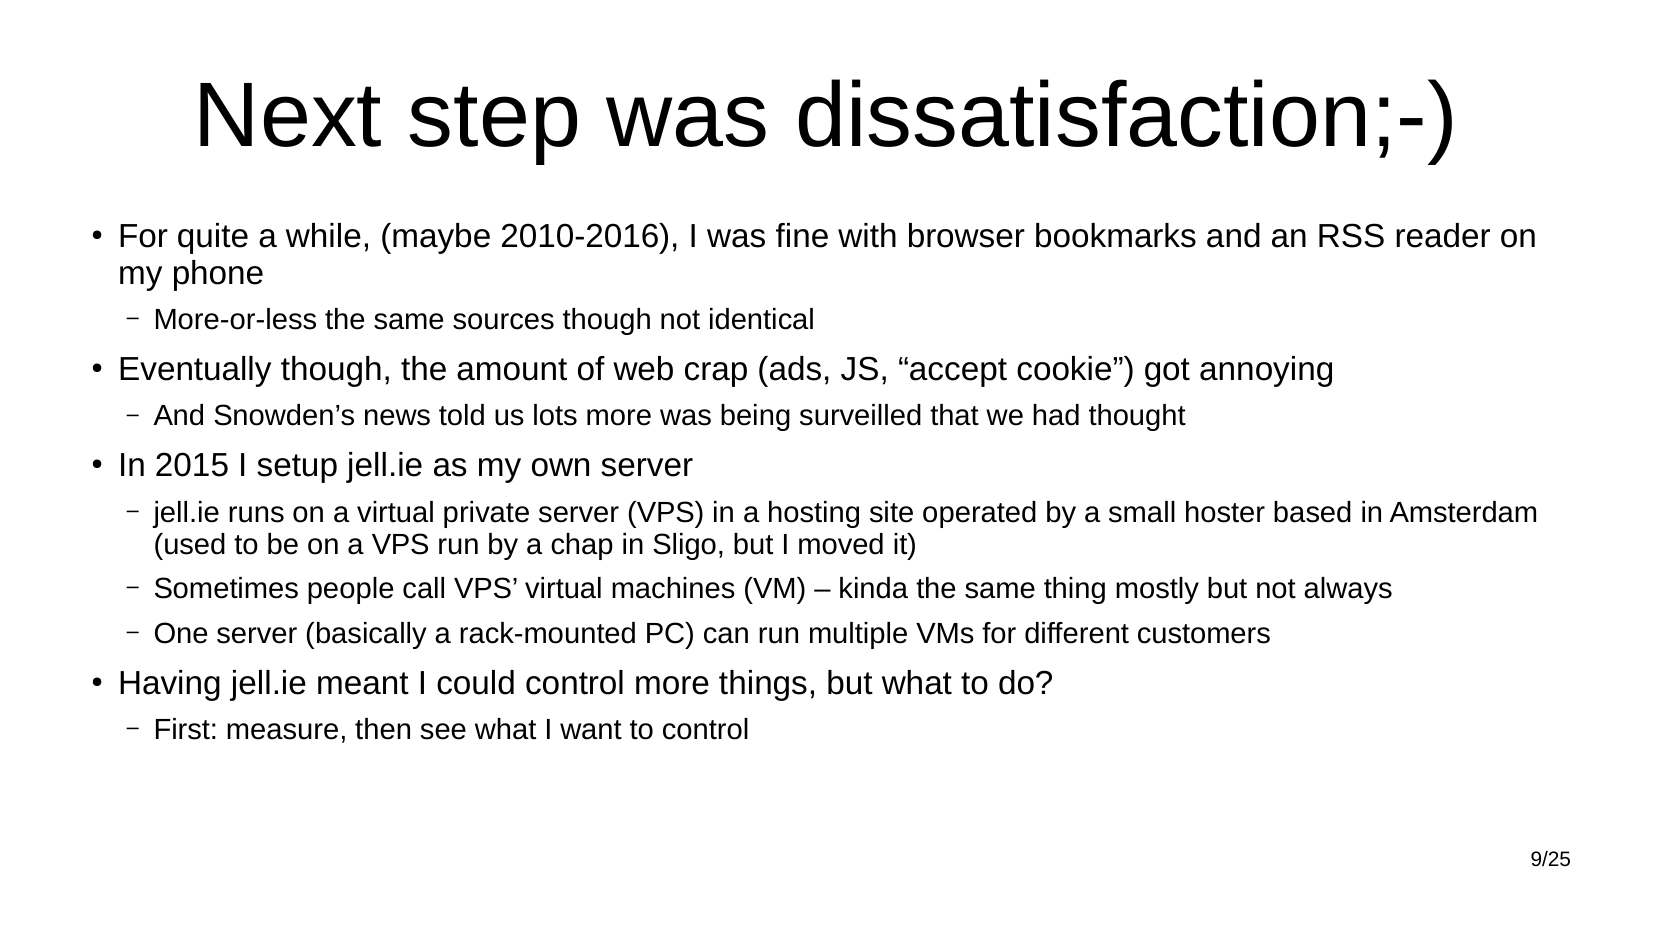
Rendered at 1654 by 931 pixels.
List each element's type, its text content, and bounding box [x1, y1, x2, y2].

list For quite a while, (maybe 2010-2016), I was fine with browser bookmarks and an RSS reader on my phone More-or-less the same sources though not identical Eventually though, the amount of web crap (ads, JS, “accept cookie”) got annoying And Snowden’s news told us lots more was being surveilled that we had thought In 2015 I setup jell.ie as my own server jell.ie runs on a virtual private server (VPS) in a hosting site operated by a small hoster based in Amsterdam (used to be on a VPS run by a chap in Sligo, but I moved it) Sometimes people call VPS’ virtual machines (VM) – kinda the same thing mostly but not always One server (basically a rack-mounted PC) can run multiple VMs for different customers Having jell.ie meant I could control more things, but what to do? First: measure, then see what I want to control [82, 217, 1571, 758]
title Next step was dissatisfaction;-) [82, 37, 1571, 193]
